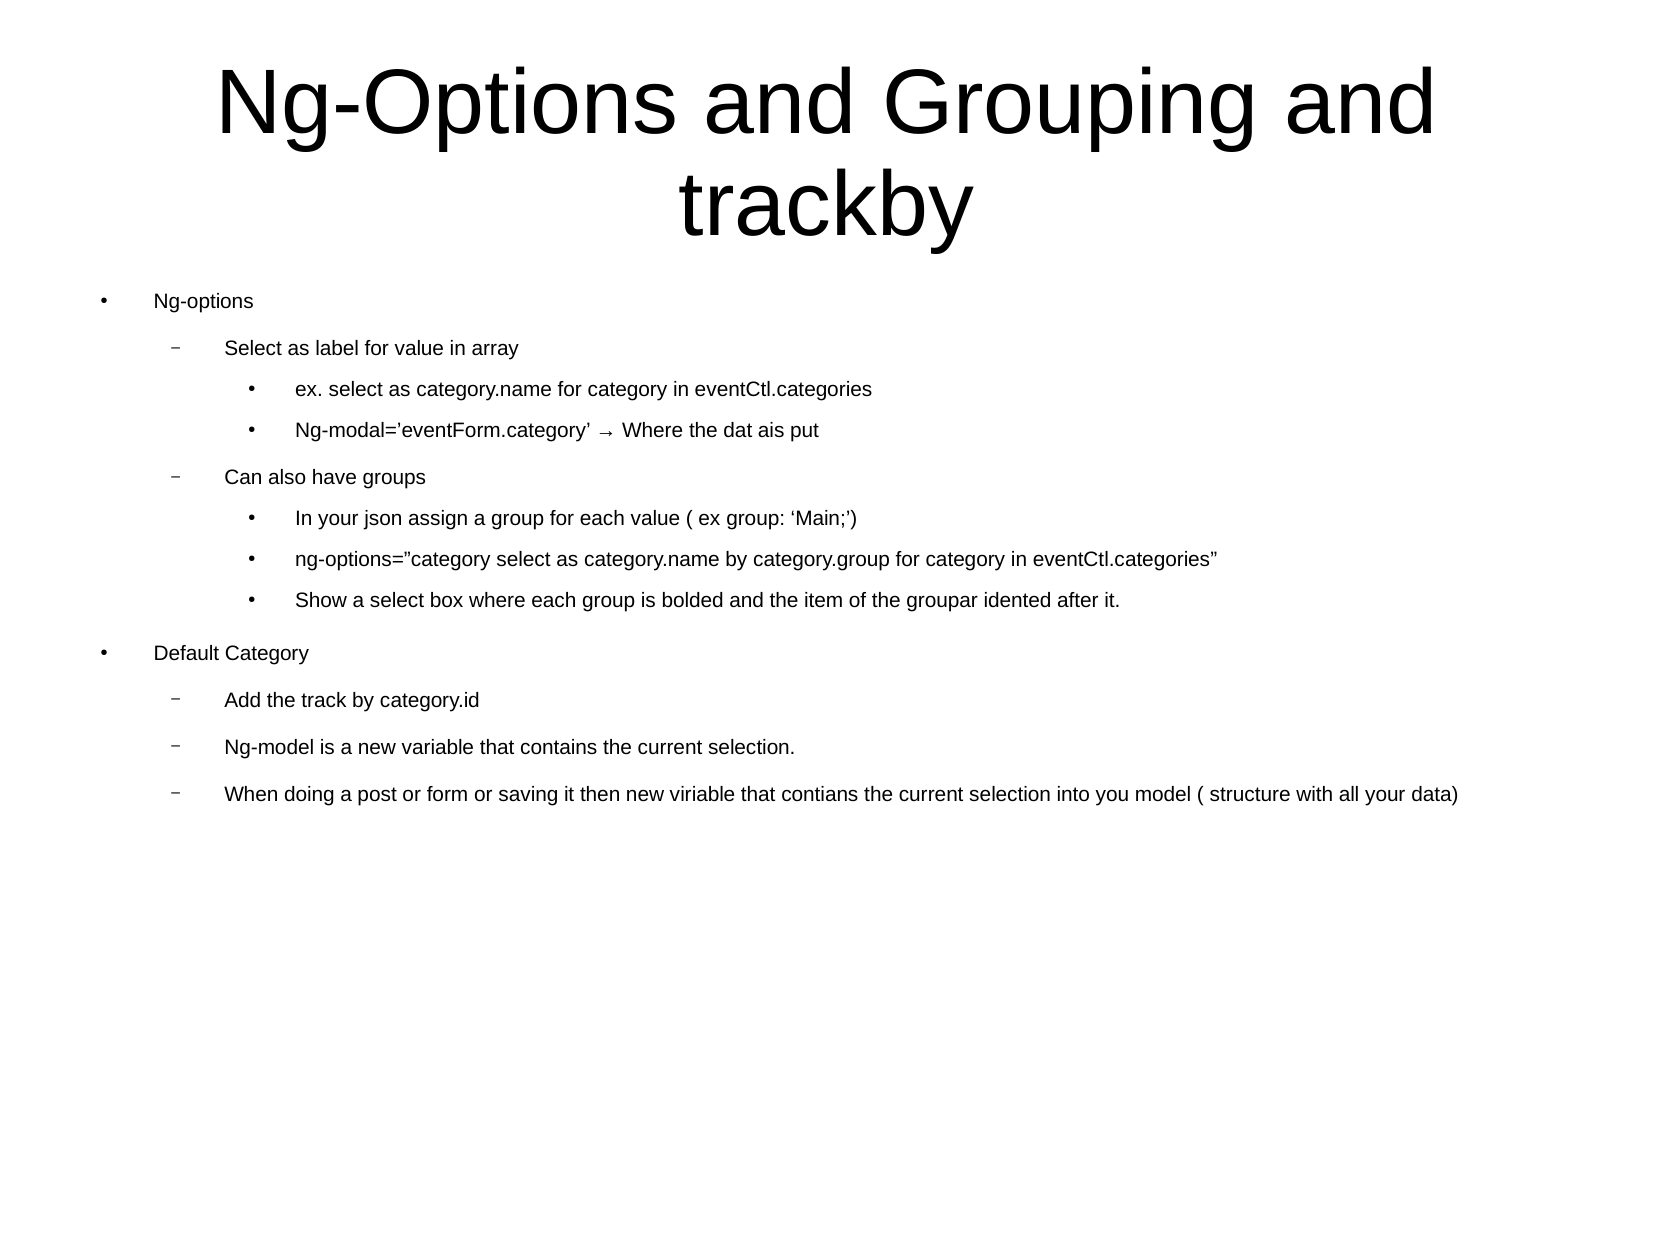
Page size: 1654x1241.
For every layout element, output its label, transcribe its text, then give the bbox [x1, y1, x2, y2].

list Ng-options Select as label for value in array ex. select as category.name for category in eventCtl.categories Ng-modal=’eventForm.category’ → Where the dat ais put Can also have groups In your json assign a group for each value ( ex group: ‘Main;’) ng-options=”category select as category.name by category.group for category in eventCtl.categories” Show a select box where each group is bolded and the item of the groupar idented after it. Default Category Add the track by category.id Ng-model is a new variable that contains the current selection. When doing a post or form or saving it then new viriable that contians the current selection into you model ( structure with all your data) [82, 290, 1571, 1010]
title Ng-Options and Grouping and trackby [82, 49, 1571, 257]
